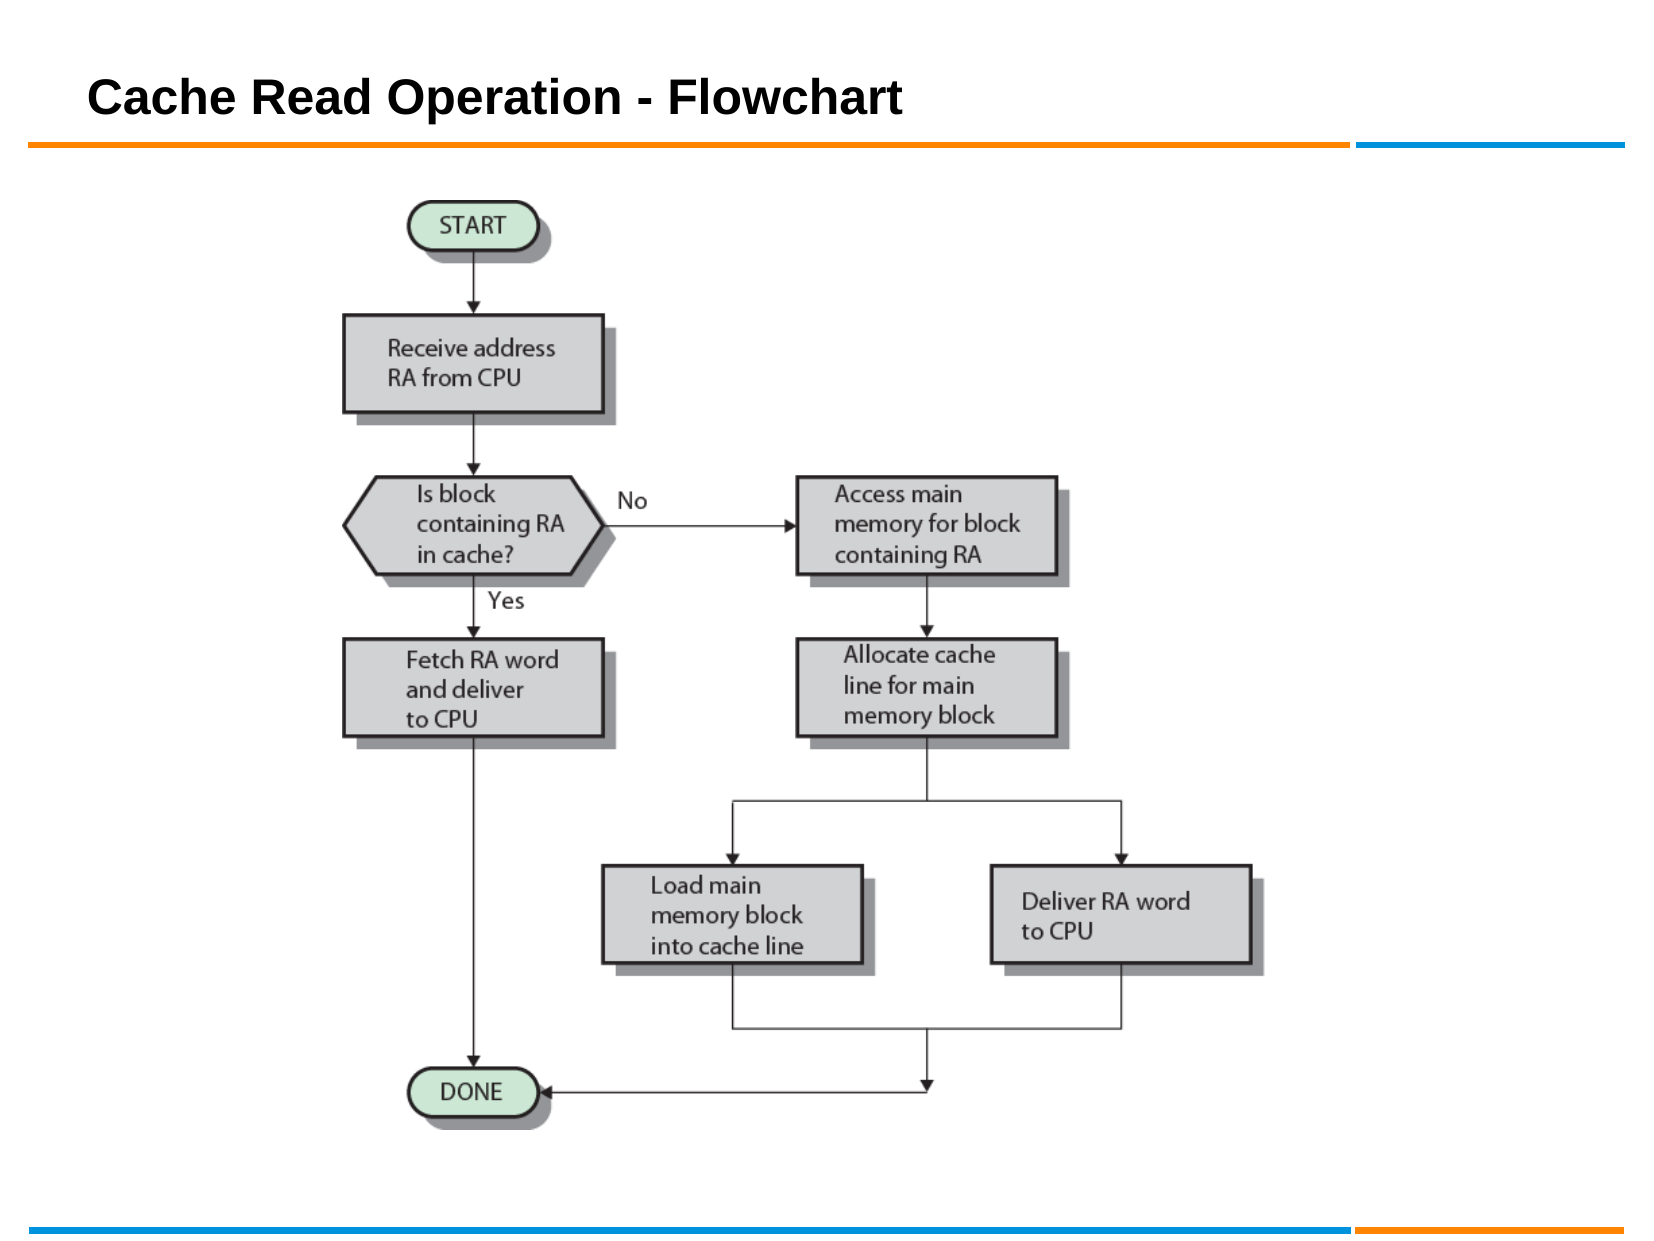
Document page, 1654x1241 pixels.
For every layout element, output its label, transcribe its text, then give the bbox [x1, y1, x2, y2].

text_box Cache Read Operation - Flowchart [72, 61, 919, 133]
picture [342, 200, 1265, 1130]
